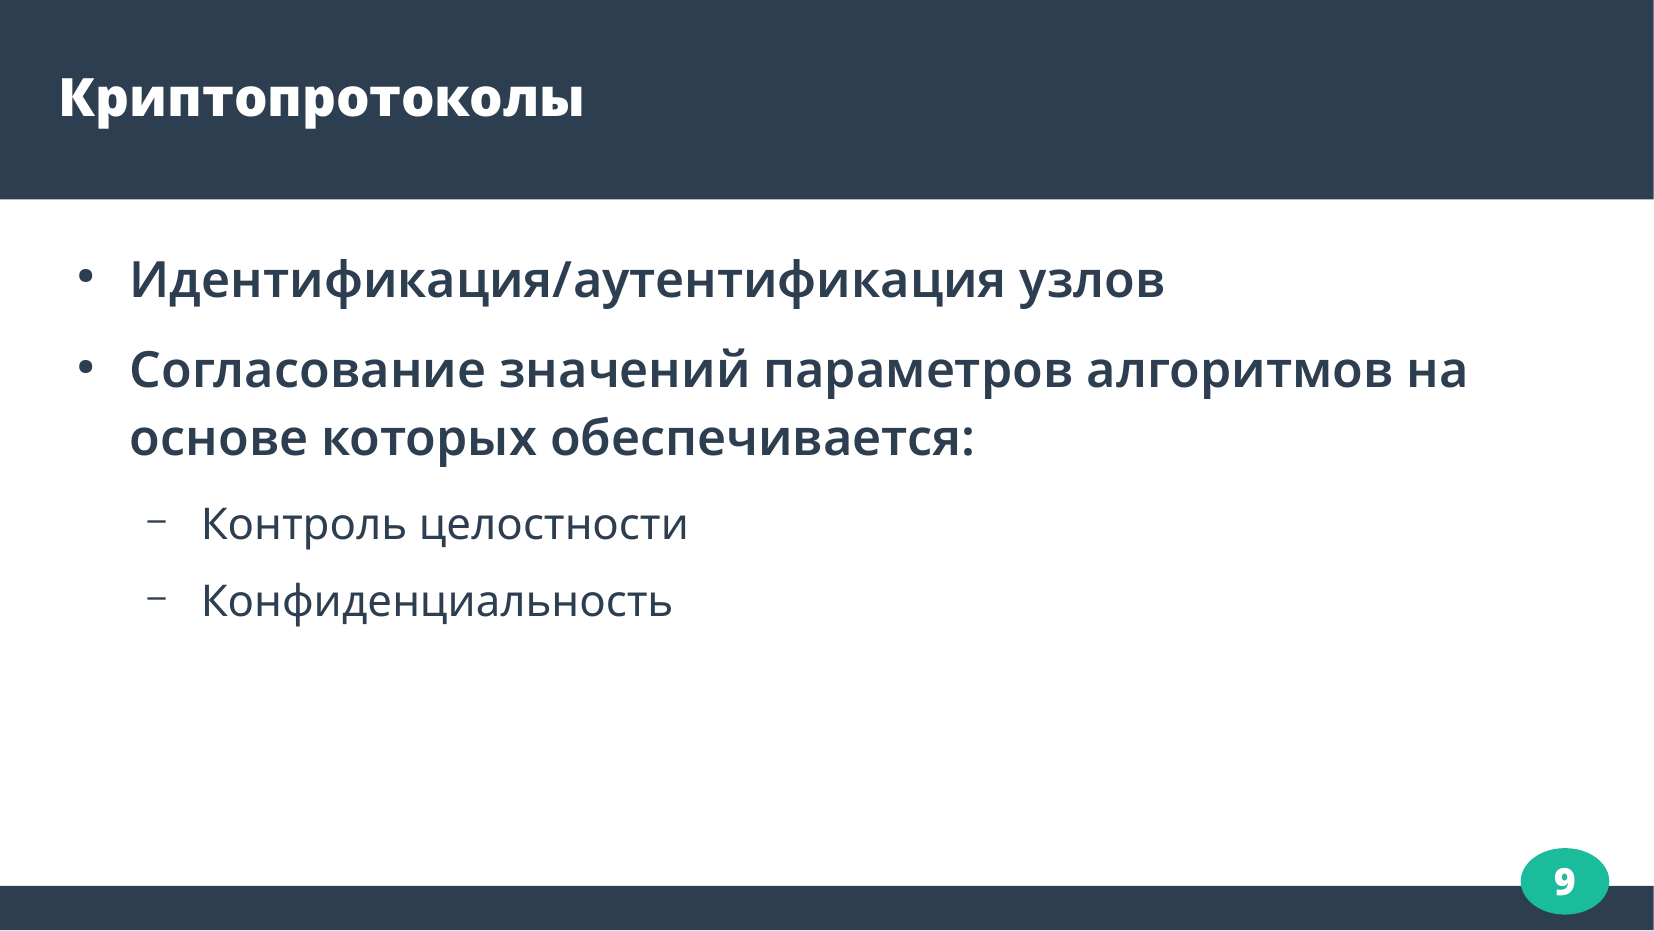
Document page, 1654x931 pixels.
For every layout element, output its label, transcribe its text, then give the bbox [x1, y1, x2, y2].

title Криптопротоколы [59, 37, 1595, 155]
list Идентификация/аутентификация узлов Согласование значений параметров алгоритмов на основе которых обеспечивается: Контроль целостности Конфиденциальность [59, 243, 1595, 864]
